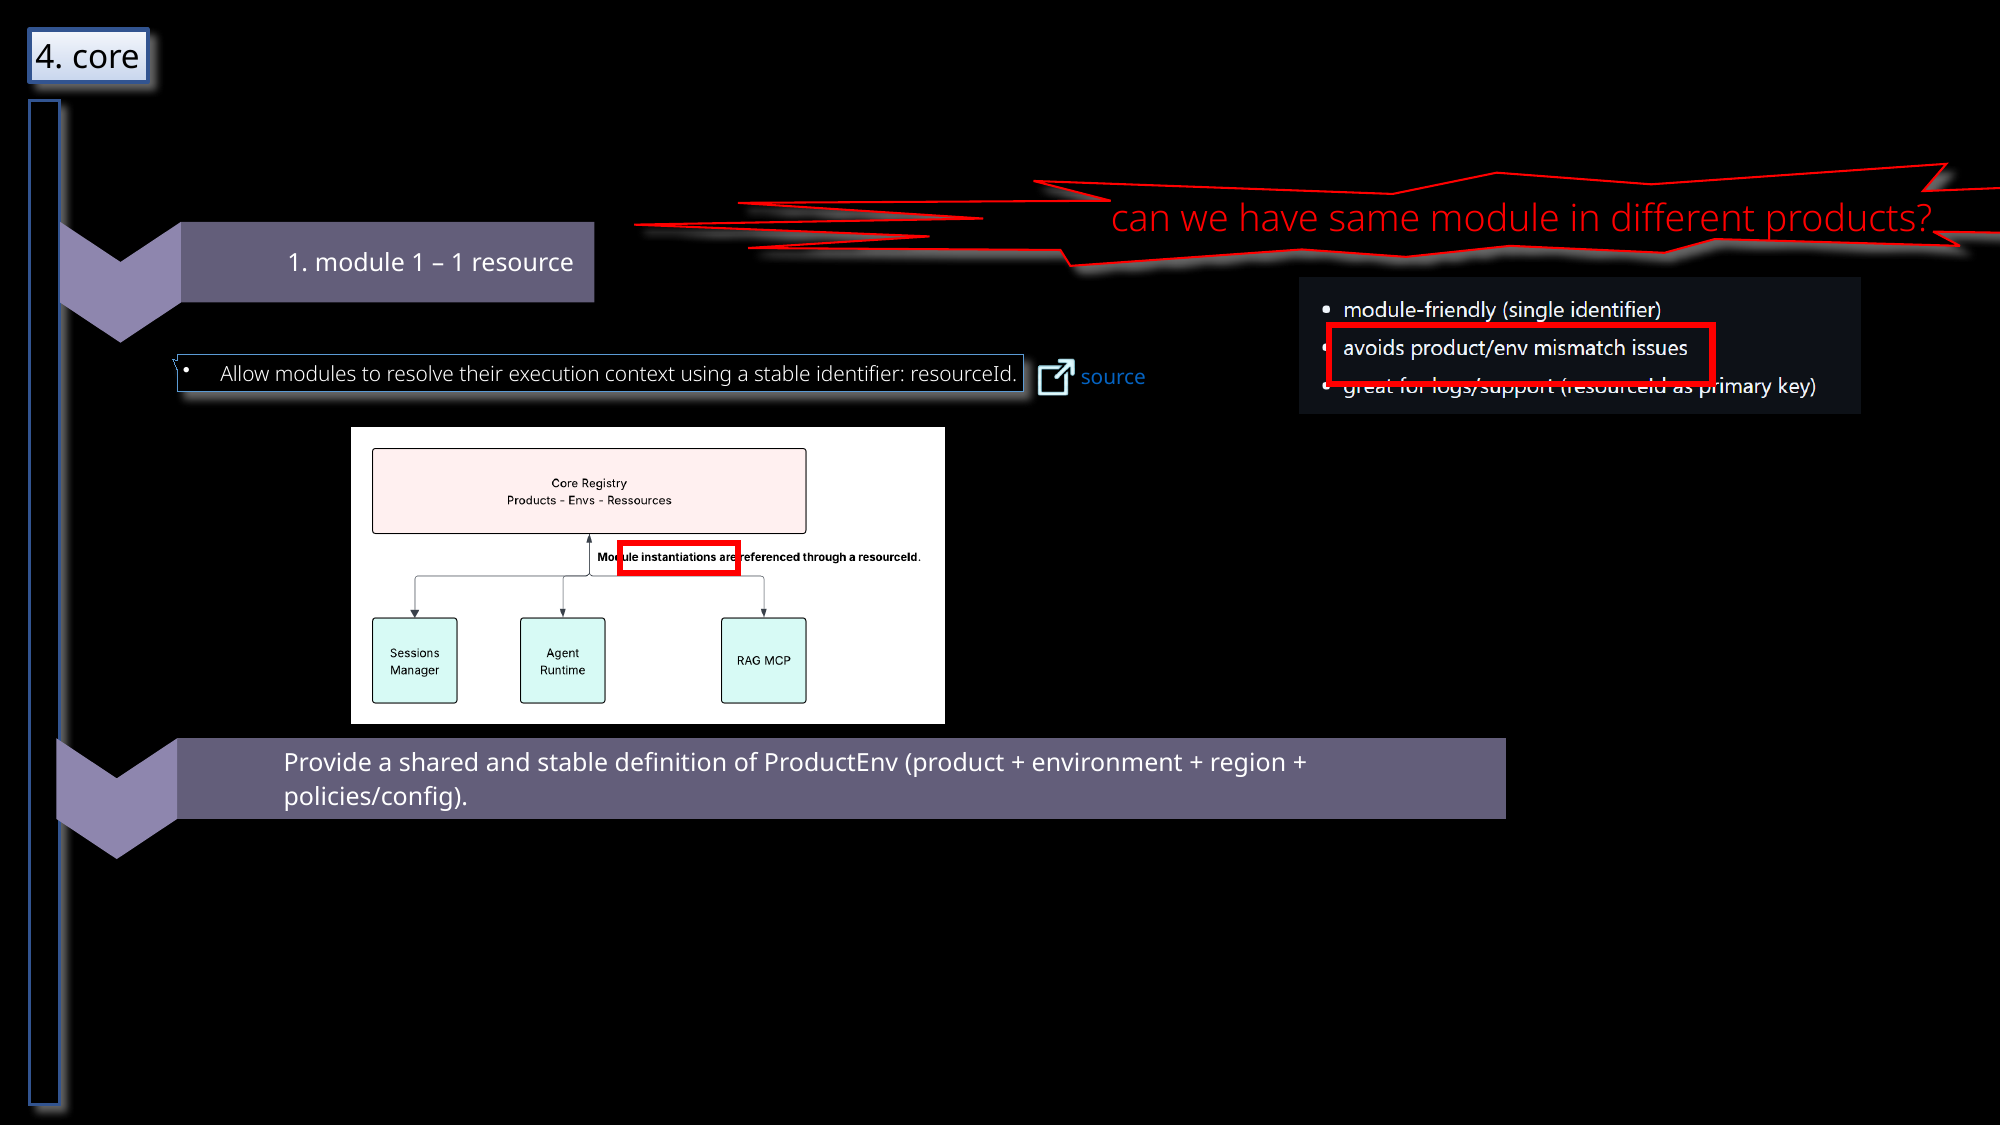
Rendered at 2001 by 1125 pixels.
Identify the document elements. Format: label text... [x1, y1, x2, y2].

text_box can we have same module in different products? [634, 163, 2000, 266]
text_box source [1079, 356, 1161, 400]
text_box [29, 100, 181, 1105]
text_box Allow modules to resolve their execution context using a stable identifier: resourceId. [172, 354, 1024, 392]
text_box 1. module 1 – 1 resource [181, 221, 595, 303]
picture [1033, 354, 1079, 400]
picture [351, 427, 945, 724]
picture [1299, 277, 1861, 414]
title 4. core [29, 29, 148, 82]
text_box Provide a shared and stable definition of ProductEnv (product + environment + region + policies/config). [178, 738, 1506, 819]
